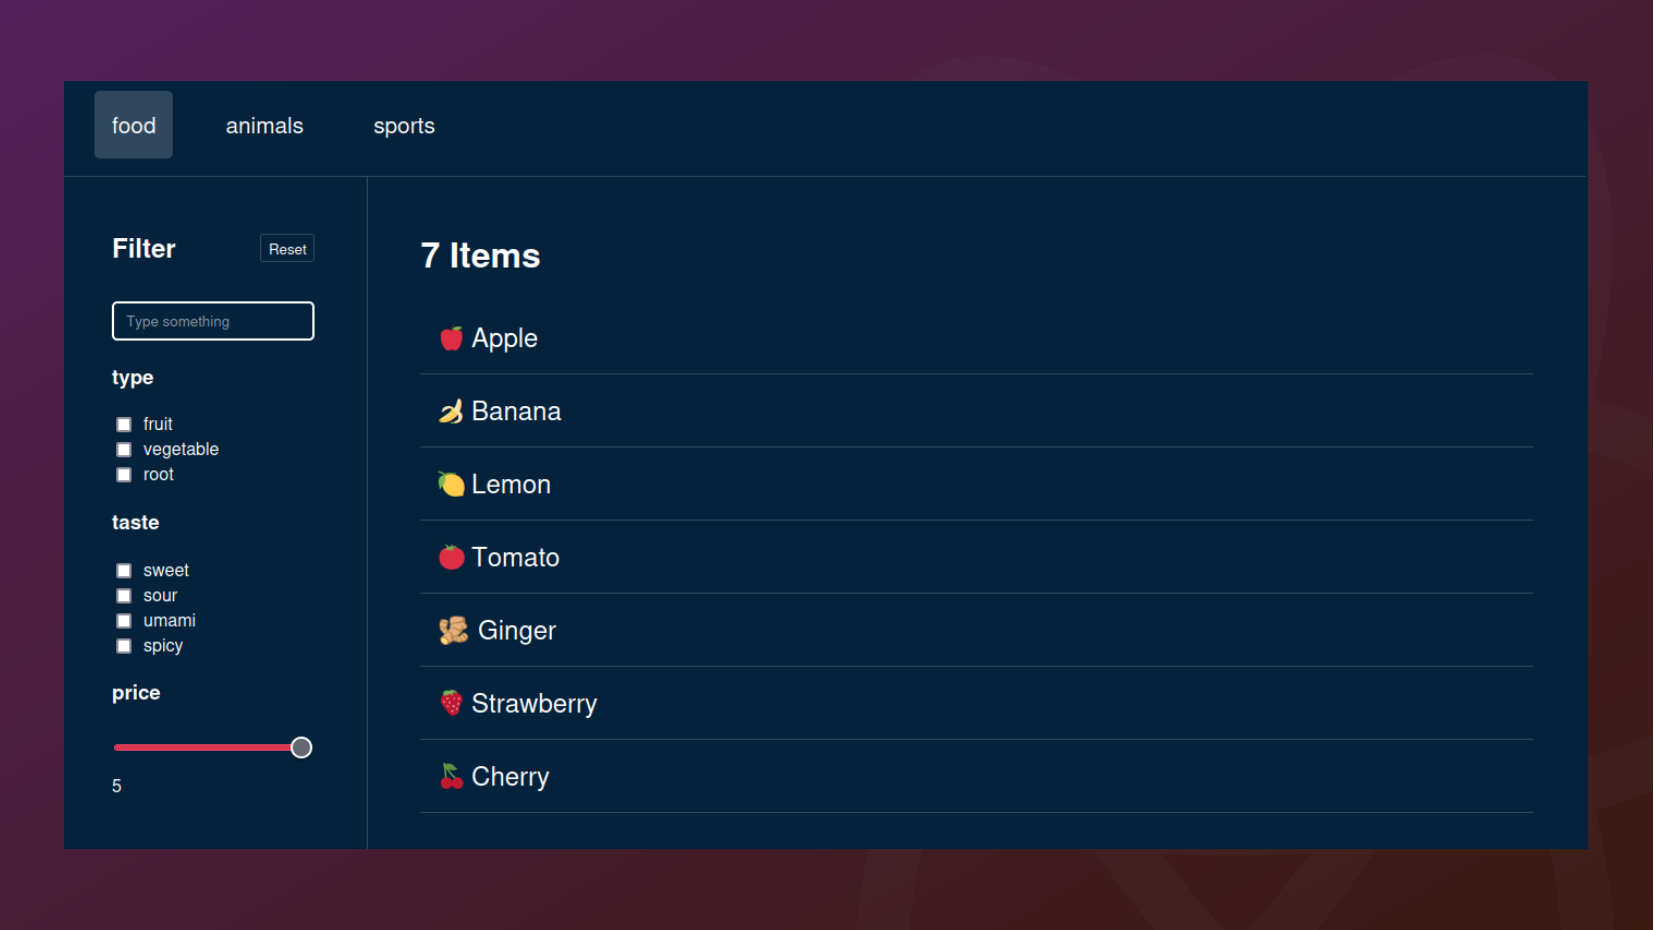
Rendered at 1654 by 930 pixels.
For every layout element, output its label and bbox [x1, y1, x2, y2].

picture [64, 81, 1588, 849]
